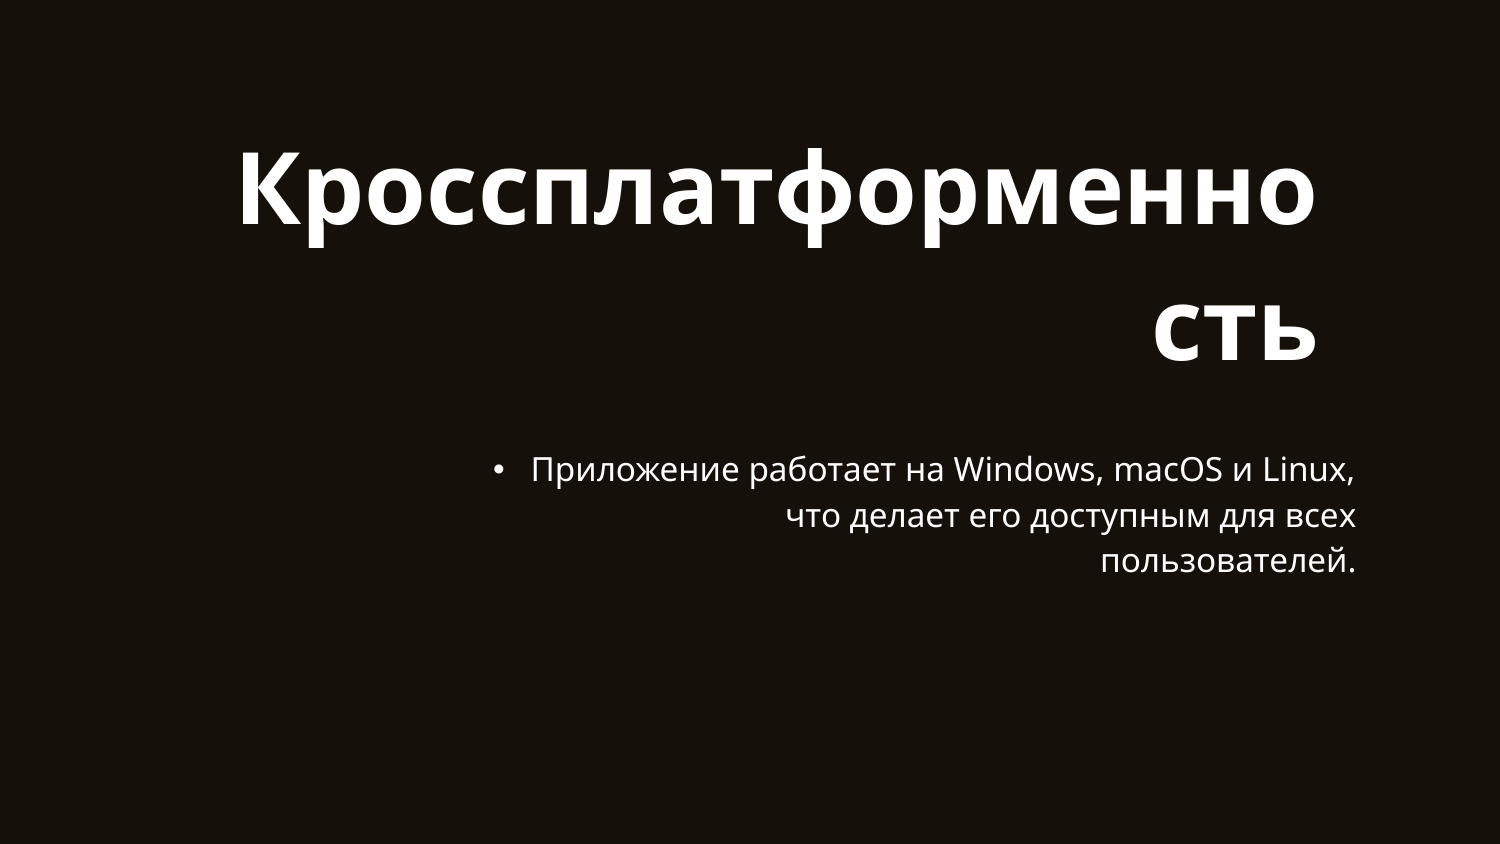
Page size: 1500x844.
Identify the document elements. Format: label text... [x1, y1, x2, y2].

title Кроссплатформенность [219, 101, 1372, 405]
subtitle Приложение работает на Windows, macOS и Linux, что делает его доступным для всех пользователей. [442, 431, 1372, 743]
